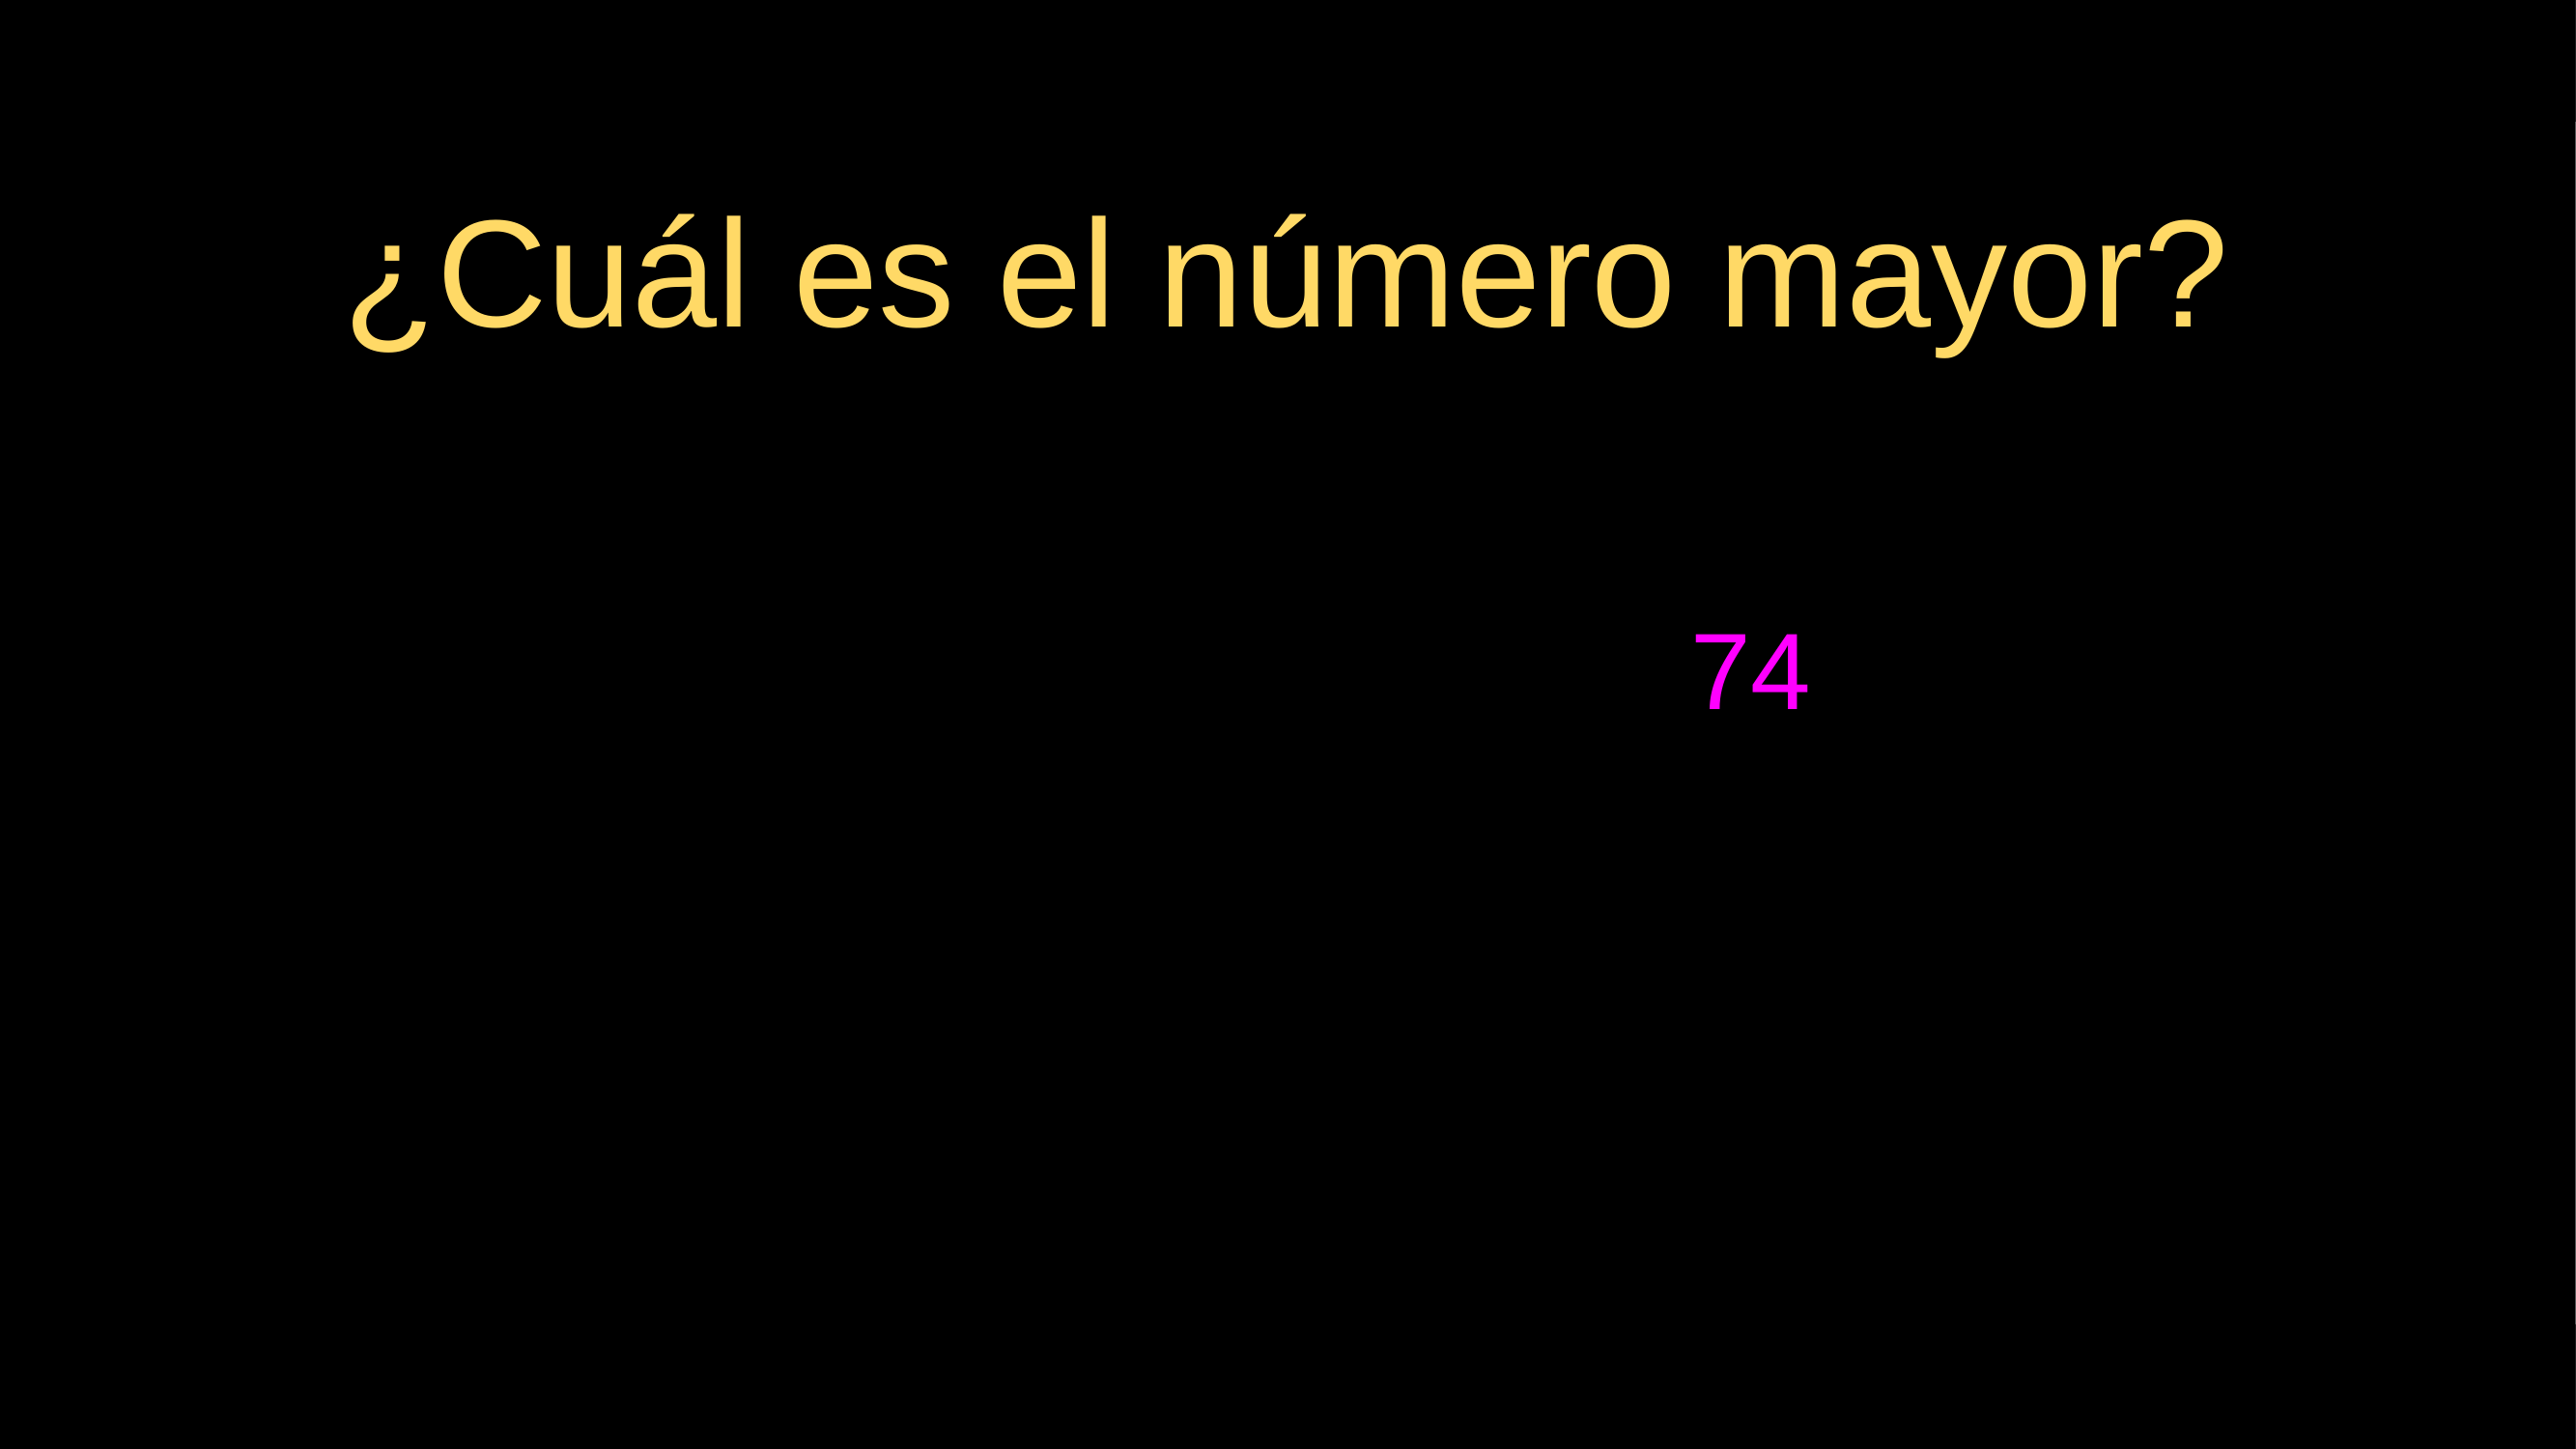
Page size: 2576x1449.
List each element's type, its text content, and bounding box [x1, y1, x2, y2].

title ¿Cuál es el número mayor? [183, 129, 2392, 403]
text_box 74 [1690, 572, 1851, 759]
